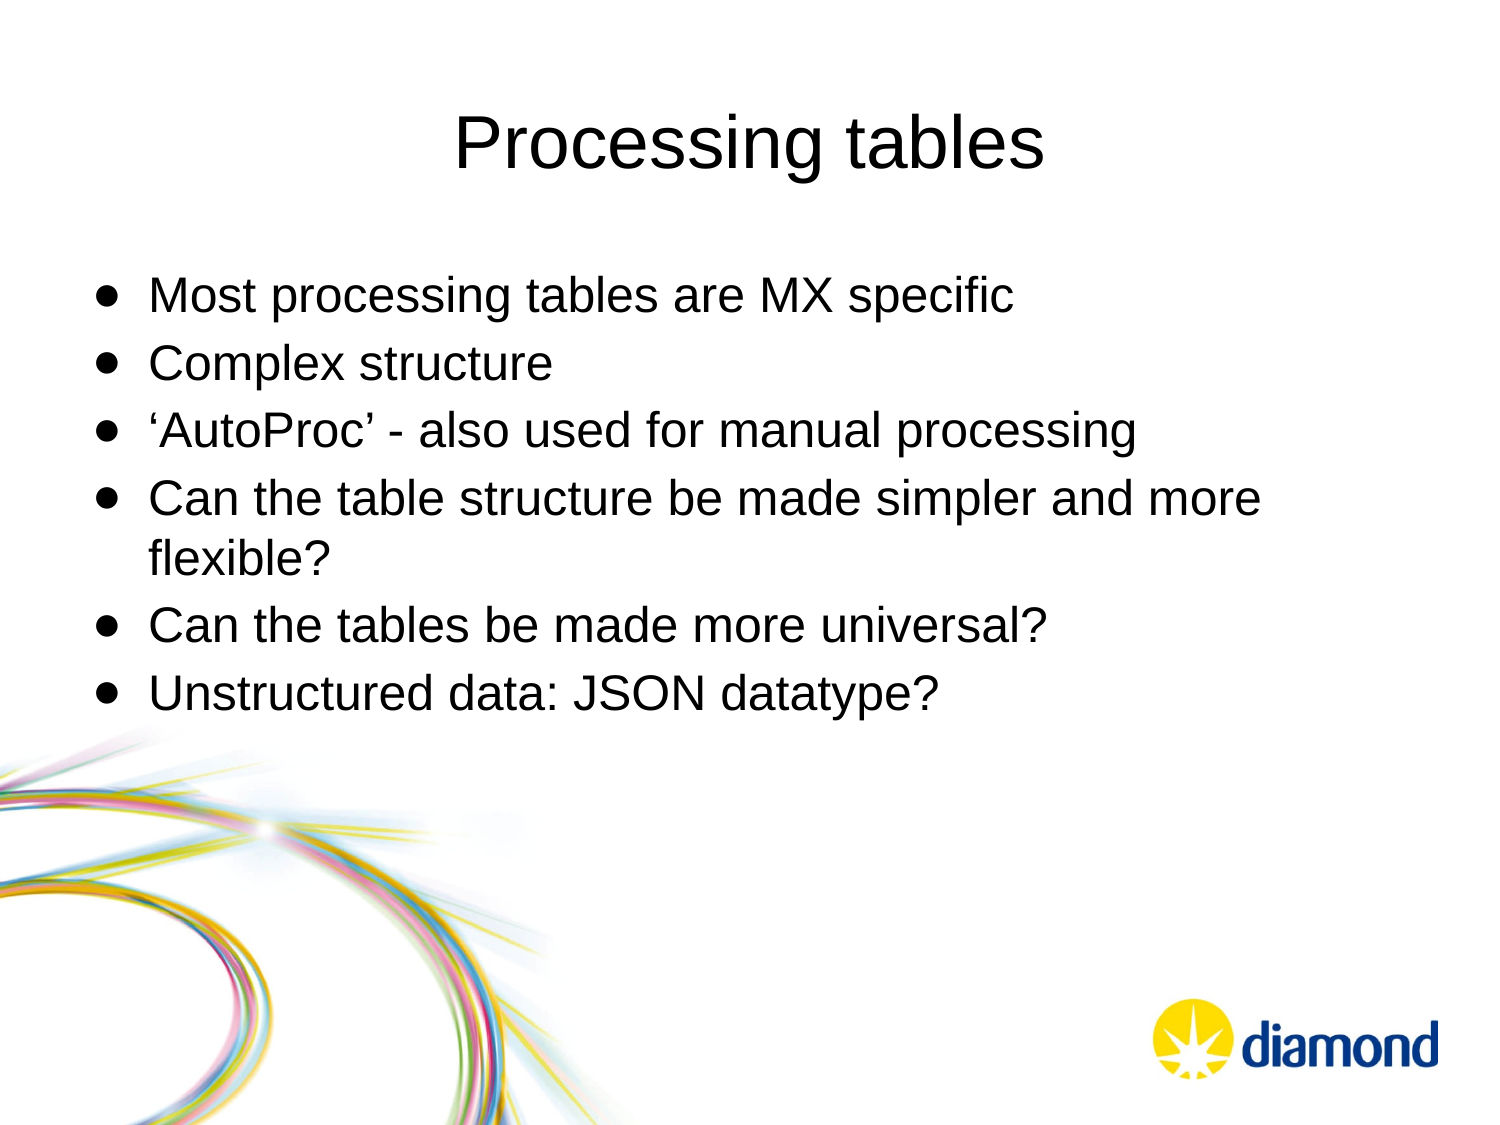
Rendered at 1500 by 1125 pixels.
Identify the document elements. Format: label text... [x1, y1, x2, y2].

list Most processing tables are MX specific Complex structure ‘AutoProc’ - also used for manual processing Can the table structure be made simpler and more flexible? Can the tables be made more universal? Unstructured data: JSON datatype? [76, 255, 1427, 998]
title Processing tables [75, 45, 1425, 233]
picture [0, 587, 1438, 1125]
